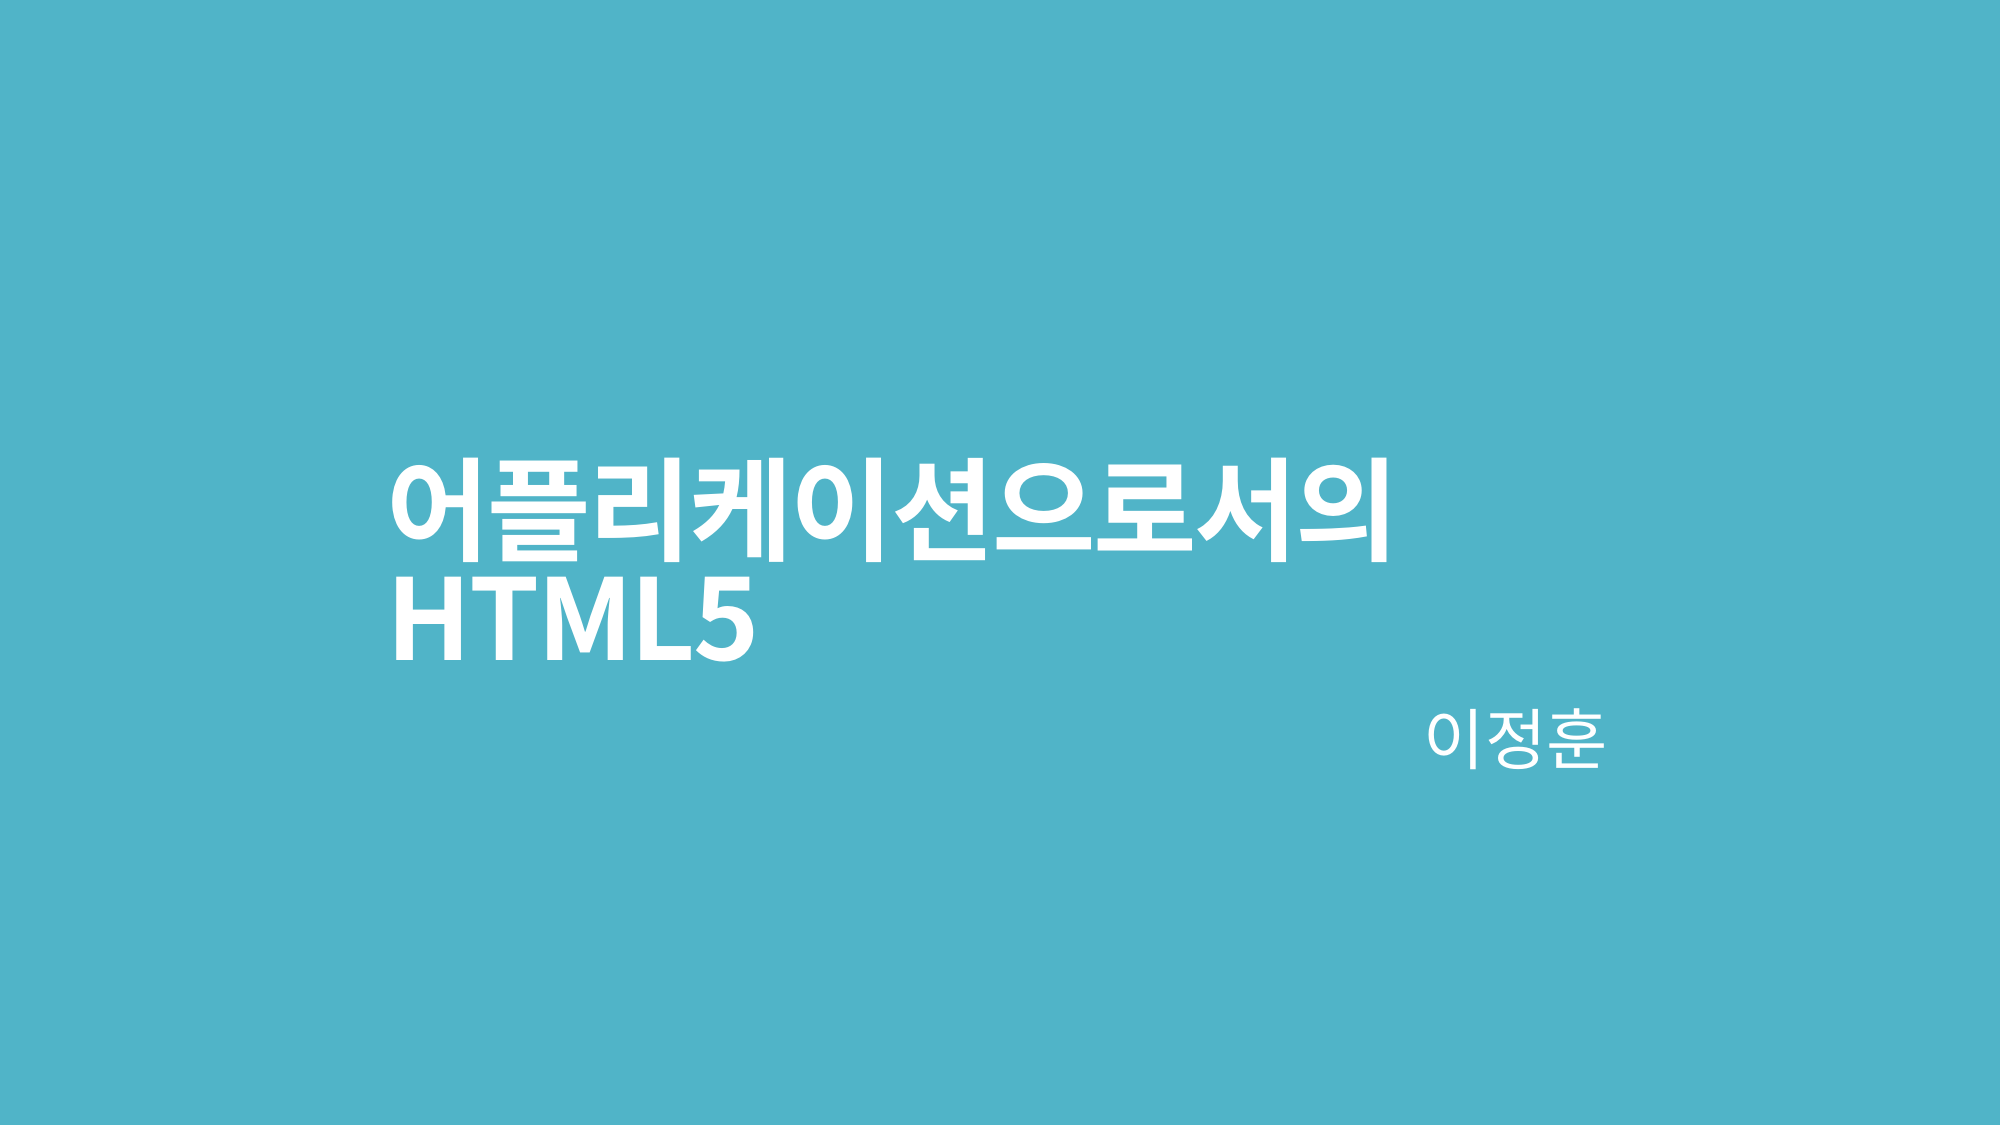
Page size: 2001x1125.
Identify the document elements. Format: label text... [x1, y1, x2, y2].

title 어플리케이션으로서의 HTML5 [371, 349, 1781, 691]
subtitle 이정훈 [109, 690, 1624, 961]
